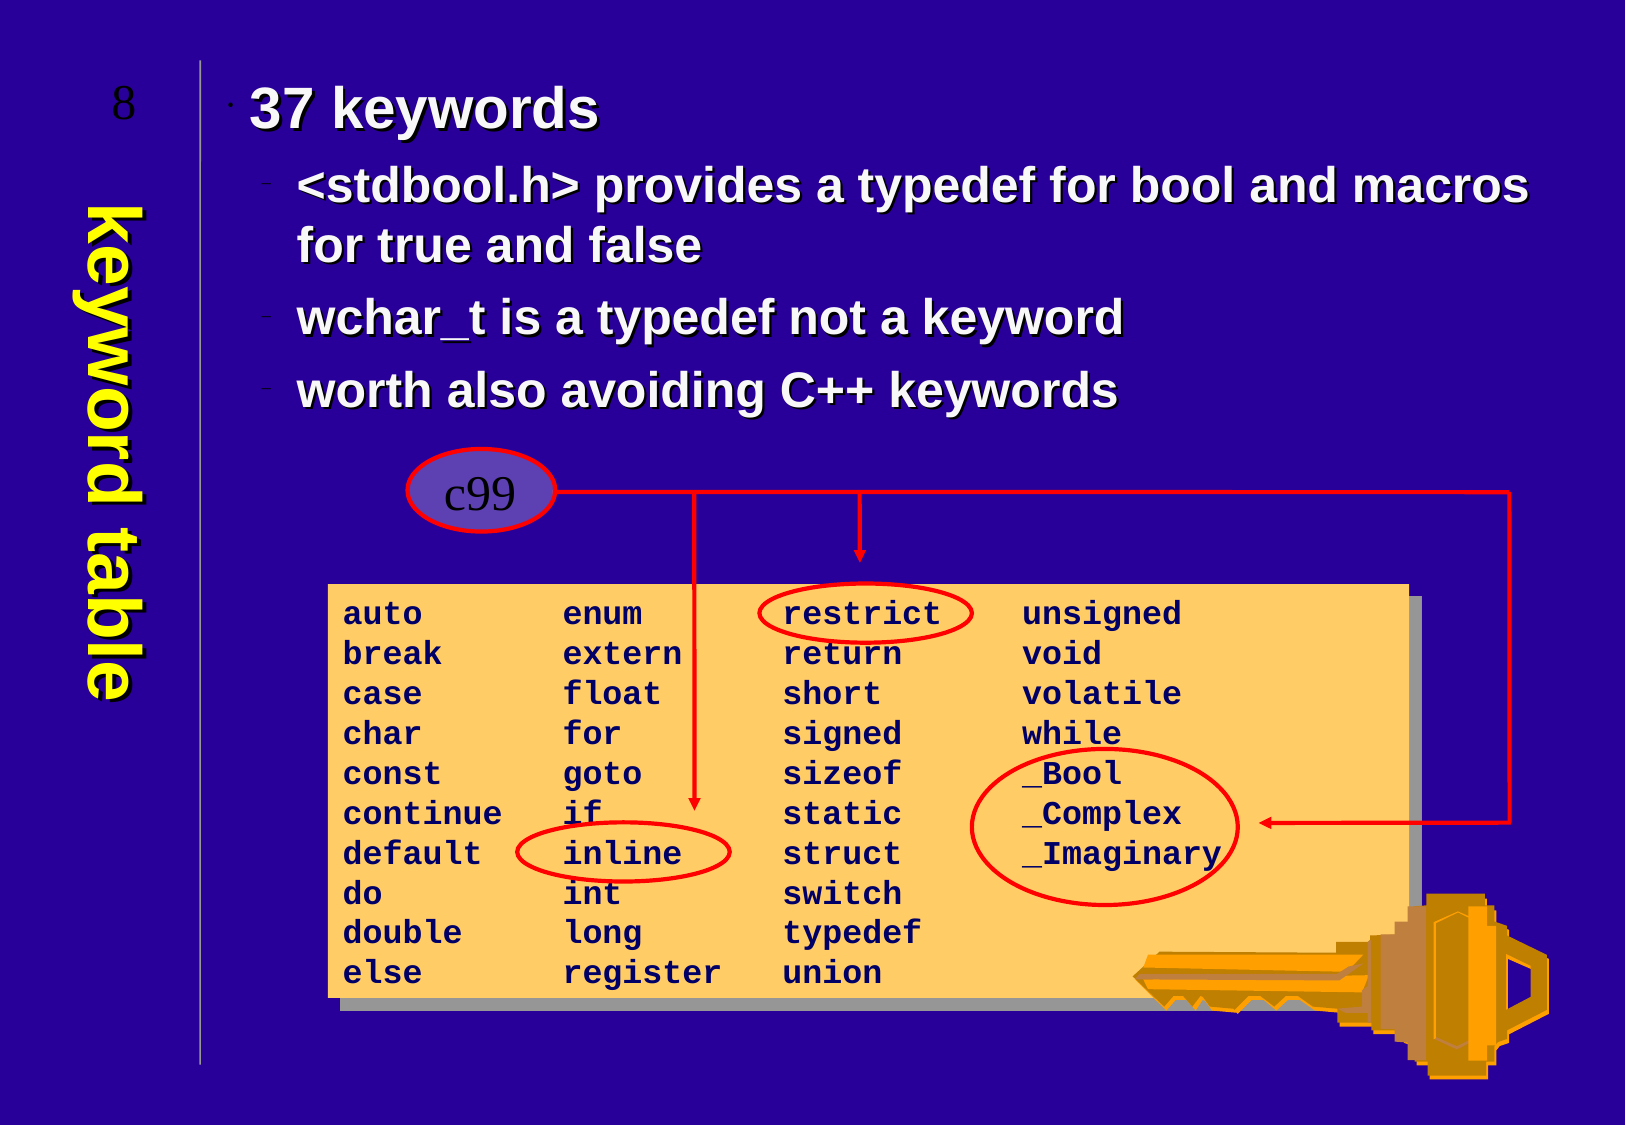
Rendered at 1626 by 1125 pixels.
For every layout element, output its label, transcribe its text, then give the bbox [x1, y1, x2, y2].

text_box [1132, 893, 1549, 1080]
text_box auto enum restrict unsigned break extern return void case float short volatile char for signed while const goto sizeof _Bool continue if static _Complex default inline struct _Imaginary do int switch double long typedef else register union [762, 586, 969, 640]
list 37 keywords <stdbool.h> provides a typedef for bool and macros for true and false wchar_t is a typedef not a keyword worth also avoiding C++ keywords [212, 62, 1550, 1063]
list 37 keywords <stdbool.h> provides a typedef for bool and macros for true and false wchar_t is a typedef not a keyword worth also avoiding C++ keywords [697, 495, 1507, 820]
text_box c99 [407, 448, 556, 532]
text_box auto enum restrict unsigned break extern return void case float short volatile char for signed while const goto sizeof _Bool continue if static _Complex default inline struct _Imaginary do int switch double long typedef else register union [327, 584, 1410, 998]
title keyword table [50, 187, 188, 1063]
